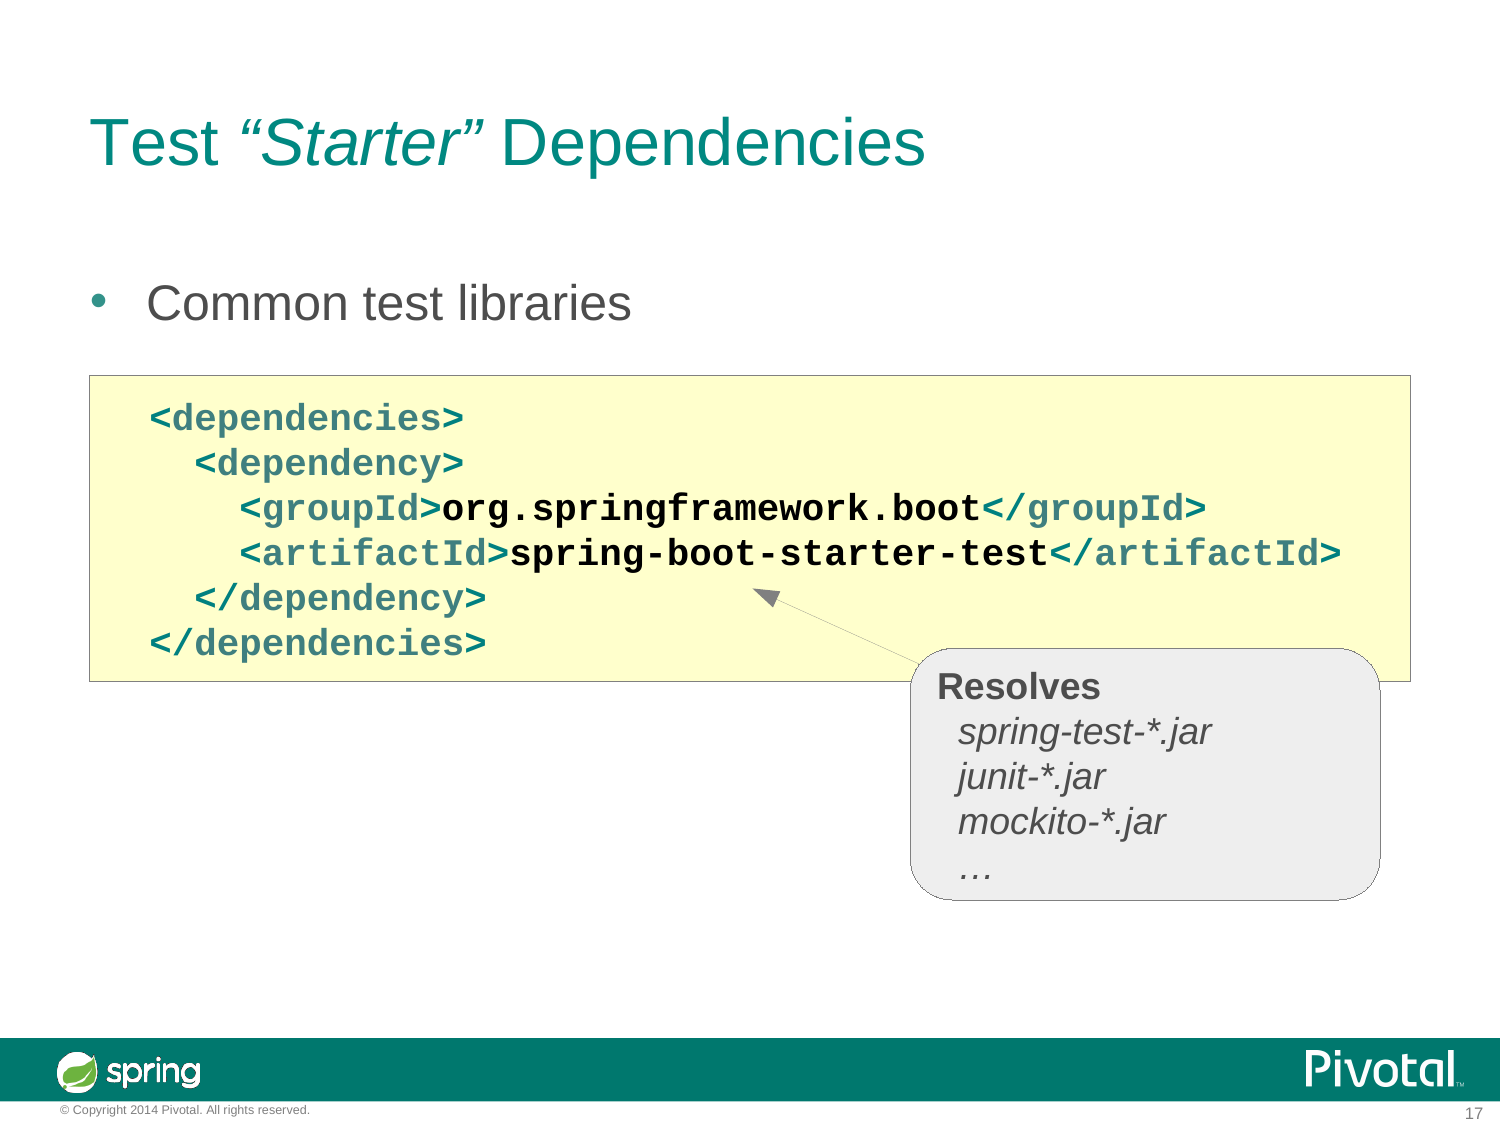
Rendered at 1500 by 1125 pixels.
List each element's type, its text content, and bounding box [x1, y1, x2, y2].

picture [32, 1041, 210, 1103]
title Test “Starter” Dependencies [75, 45, 1426, 233]
text_box <dependencies> <dependency> <groupId>org.springframework.boot</groupId> <artifactId>spring-boot-starter-test</artifactId> </dependency> </dependencies> [89, 375, 1411, 682]
list Common test libraries [75, 262, 1426, 931]
text_box Resolves spring-test-*.jar junit-*.jar mockito-*.jar … [910, 648, 1381, 901]
picture [1306, 1050, 1464, 1087]
